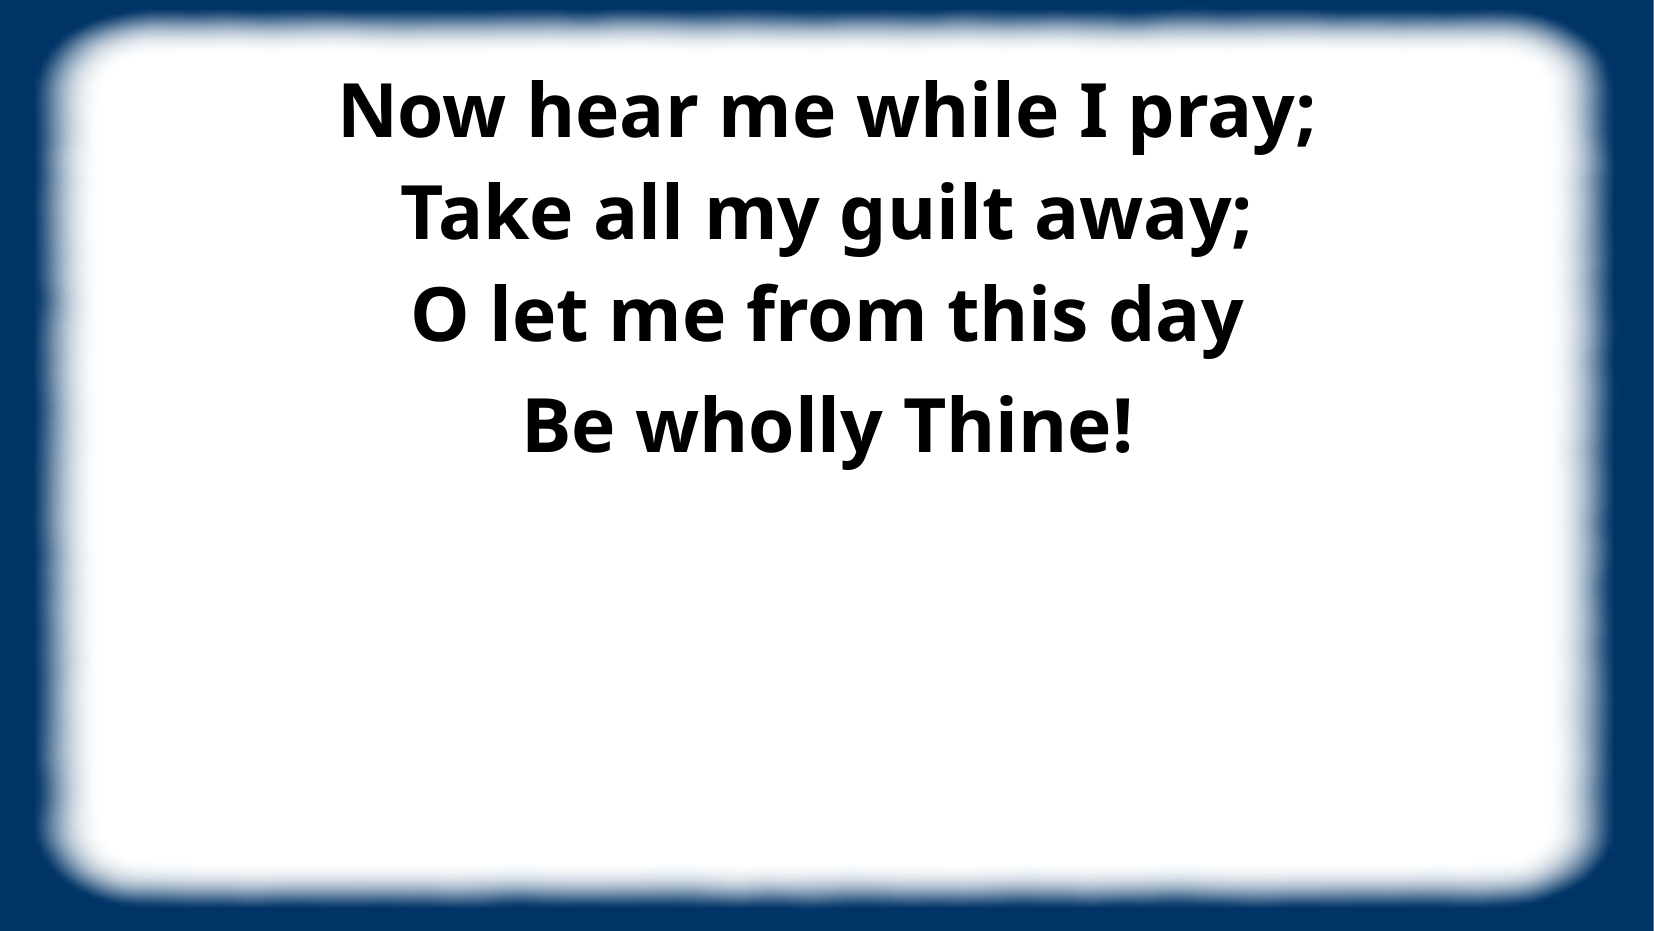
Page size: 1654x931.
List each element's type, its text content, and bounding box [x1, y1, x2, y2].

picture [0, 0, 1654, 931]
text_box Now hear me while I pray; Take all my guilt away; O let me from this day Be wholly Thine! [77, 49, 1578, 472]
